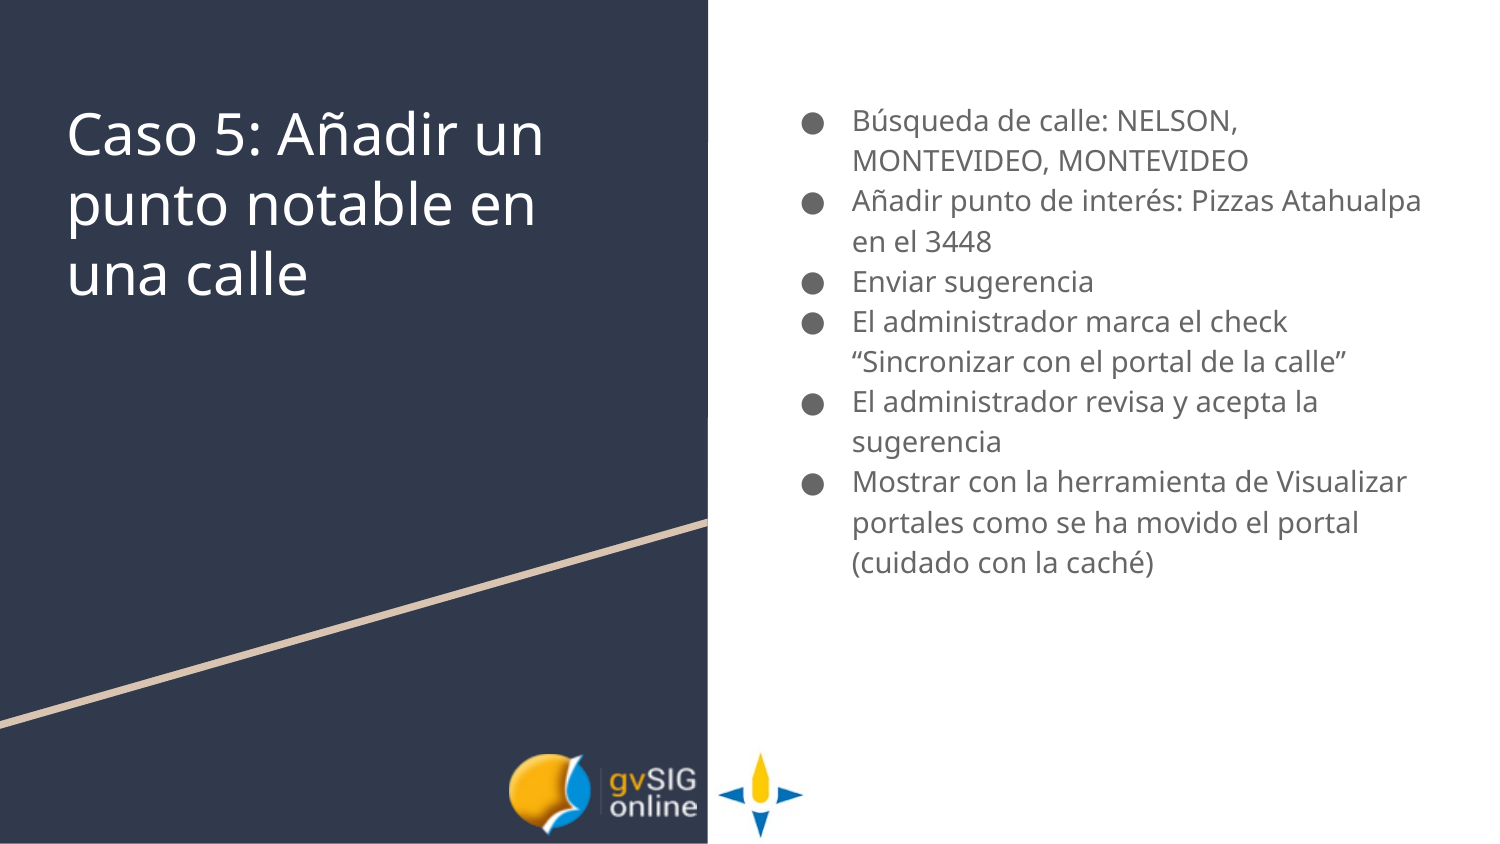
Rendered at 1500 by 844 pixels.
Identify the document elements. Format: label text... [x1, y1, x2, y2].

picture [509, 754, 697, 836]
title Caso 5: Añadir un punto notable en una calle [51, 82, 660, 494]
picture [714, 747, 810, 843]
list Búsqueda de calle: NELSON, MONTEVIDEO, MONTEVIDEO Añadir punto de interés: Pizzas Atahualpa en el 3448 Enviar sugerencia El administrador marca el check “Sincronizar con el portal de la calle” El administrador revisa y acepta la sugerencia Mostrar con la herramienta de Visualizar portales como se ha movido el portal (cuidado con la caché) [761, 82, 1446, 755]
